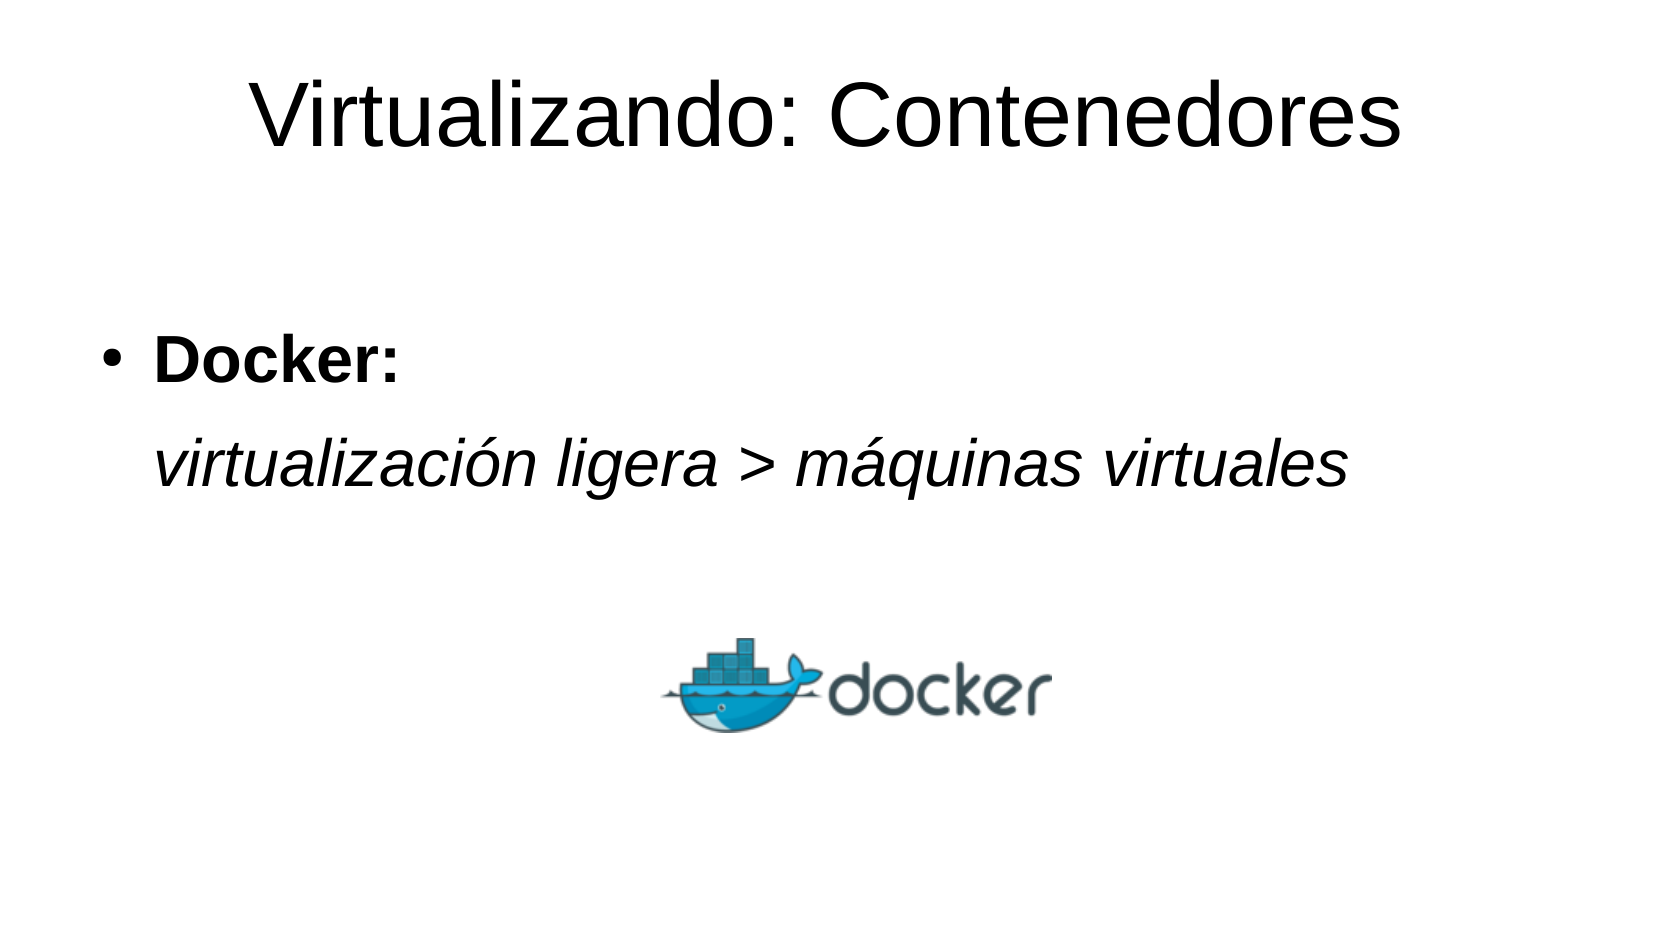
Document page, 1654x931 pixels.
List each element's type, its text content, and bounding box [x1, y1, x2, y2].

title Virtualizando: Contenedores [82, 37, 1571, 193]
list Docker: virtualización ligera > máquinas virtuales [82, 217, 1571, 758]
picture [660, 638, 1052, 733]
